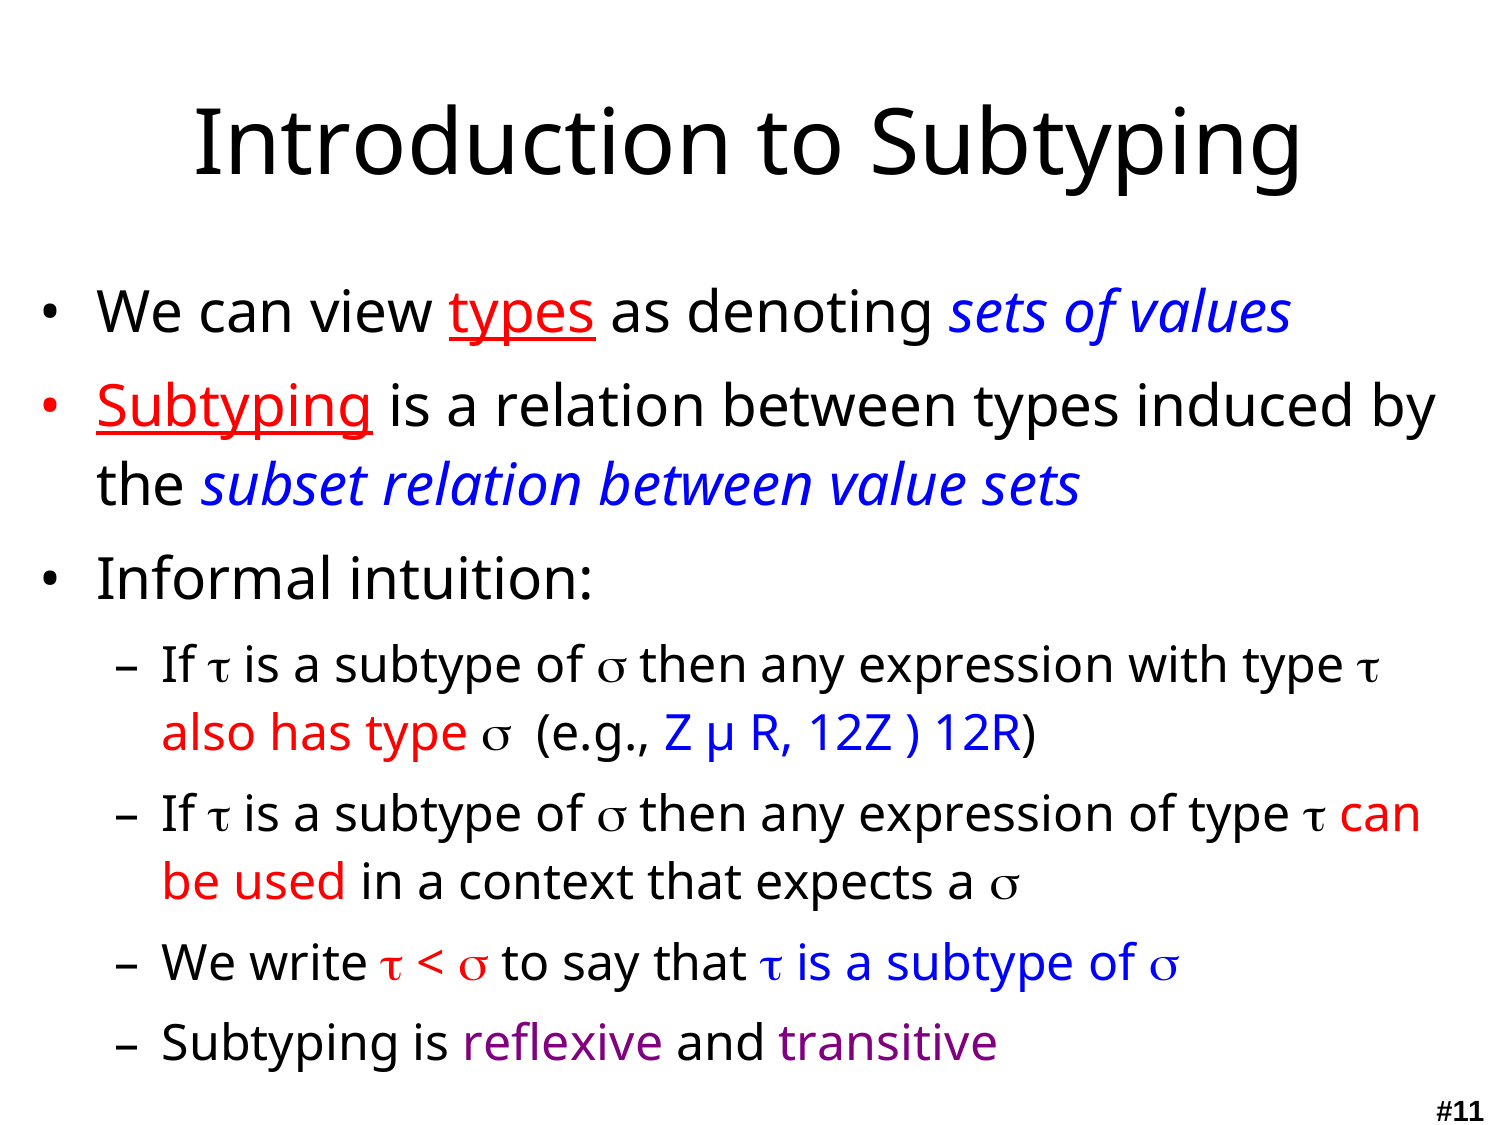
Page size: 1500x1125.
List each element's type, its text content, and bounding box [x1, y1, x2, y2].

title Introduction to Subtyping [24, 45, 1476, 233]
list We can view types as denoting sets of values Subtyping is a relation between types induced by the subset relation between value sets Informal intuition: If  is a subtype of  then any expression with type  also has type (e.g., Z µ R, 12Z ) 12R) If  is a subtype of  then any expression of type  can be used in a context that expects a  We write  <  to say that  is a subtype of  Subtyping is reflexive and transitive [24, 262, 1476, 1101]
